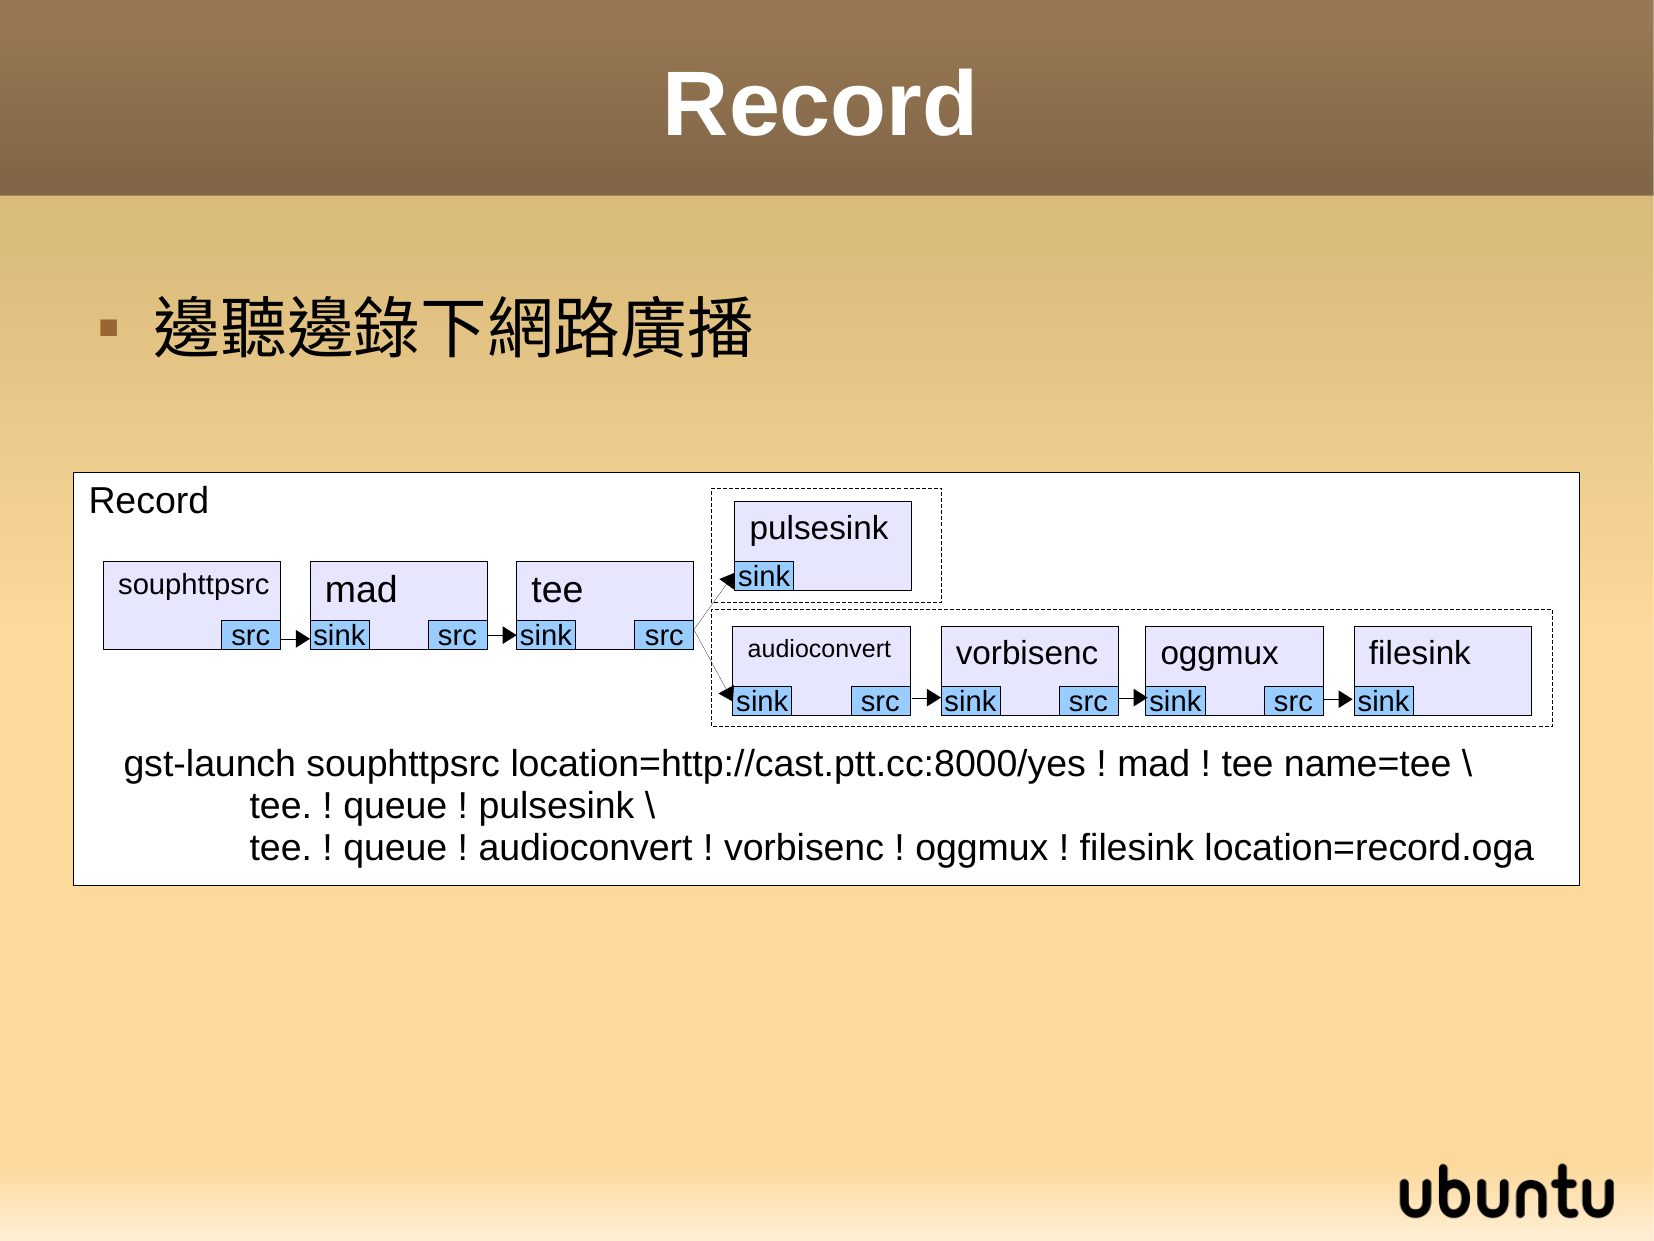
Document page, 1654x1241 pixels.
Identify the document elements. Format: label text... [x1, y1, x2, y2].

picture [0, 0, 1654, 1241]
list 邊聽邊錄下網路廣播 [82, 290, 1571, 1094]
text_box Record [73, 472, 82, 886]
title Record [76, 0, 1565, 208]
text_box Record [1571, 472, 1580, 886]
